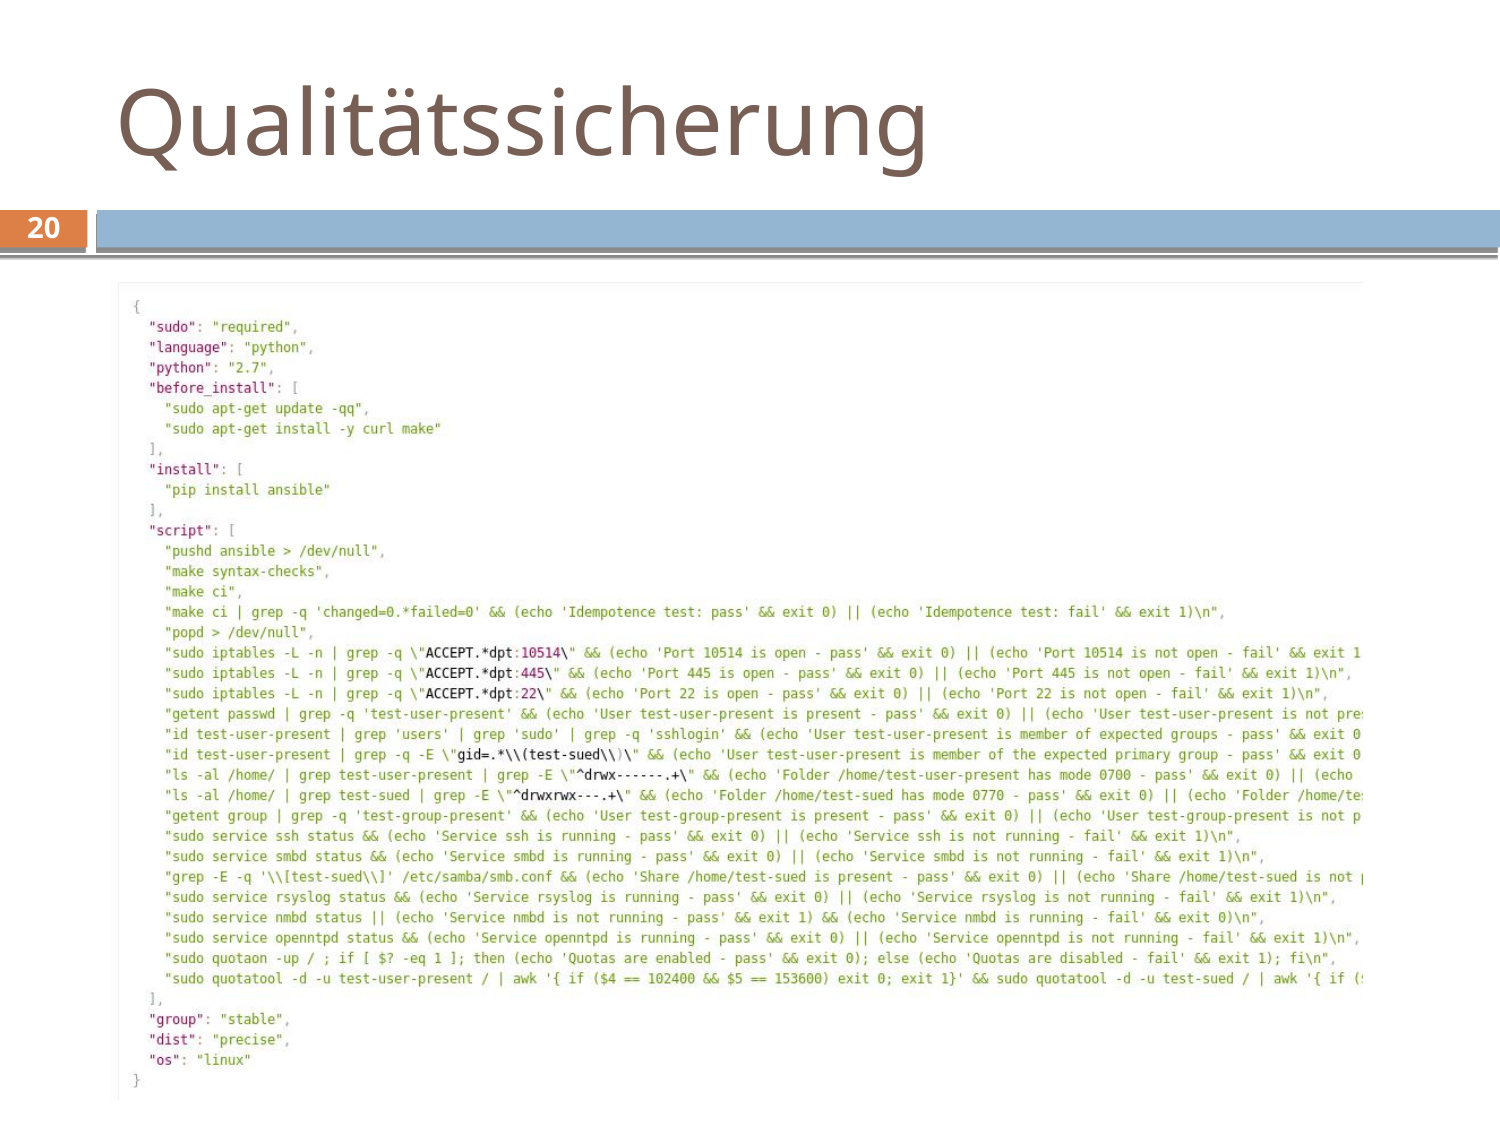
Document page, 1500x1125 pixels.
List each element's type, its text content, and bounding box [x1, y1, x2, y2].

picture [110, 273, 1363, 1100]
title Qualitätssicherung [100, 37, 1438, 200]
